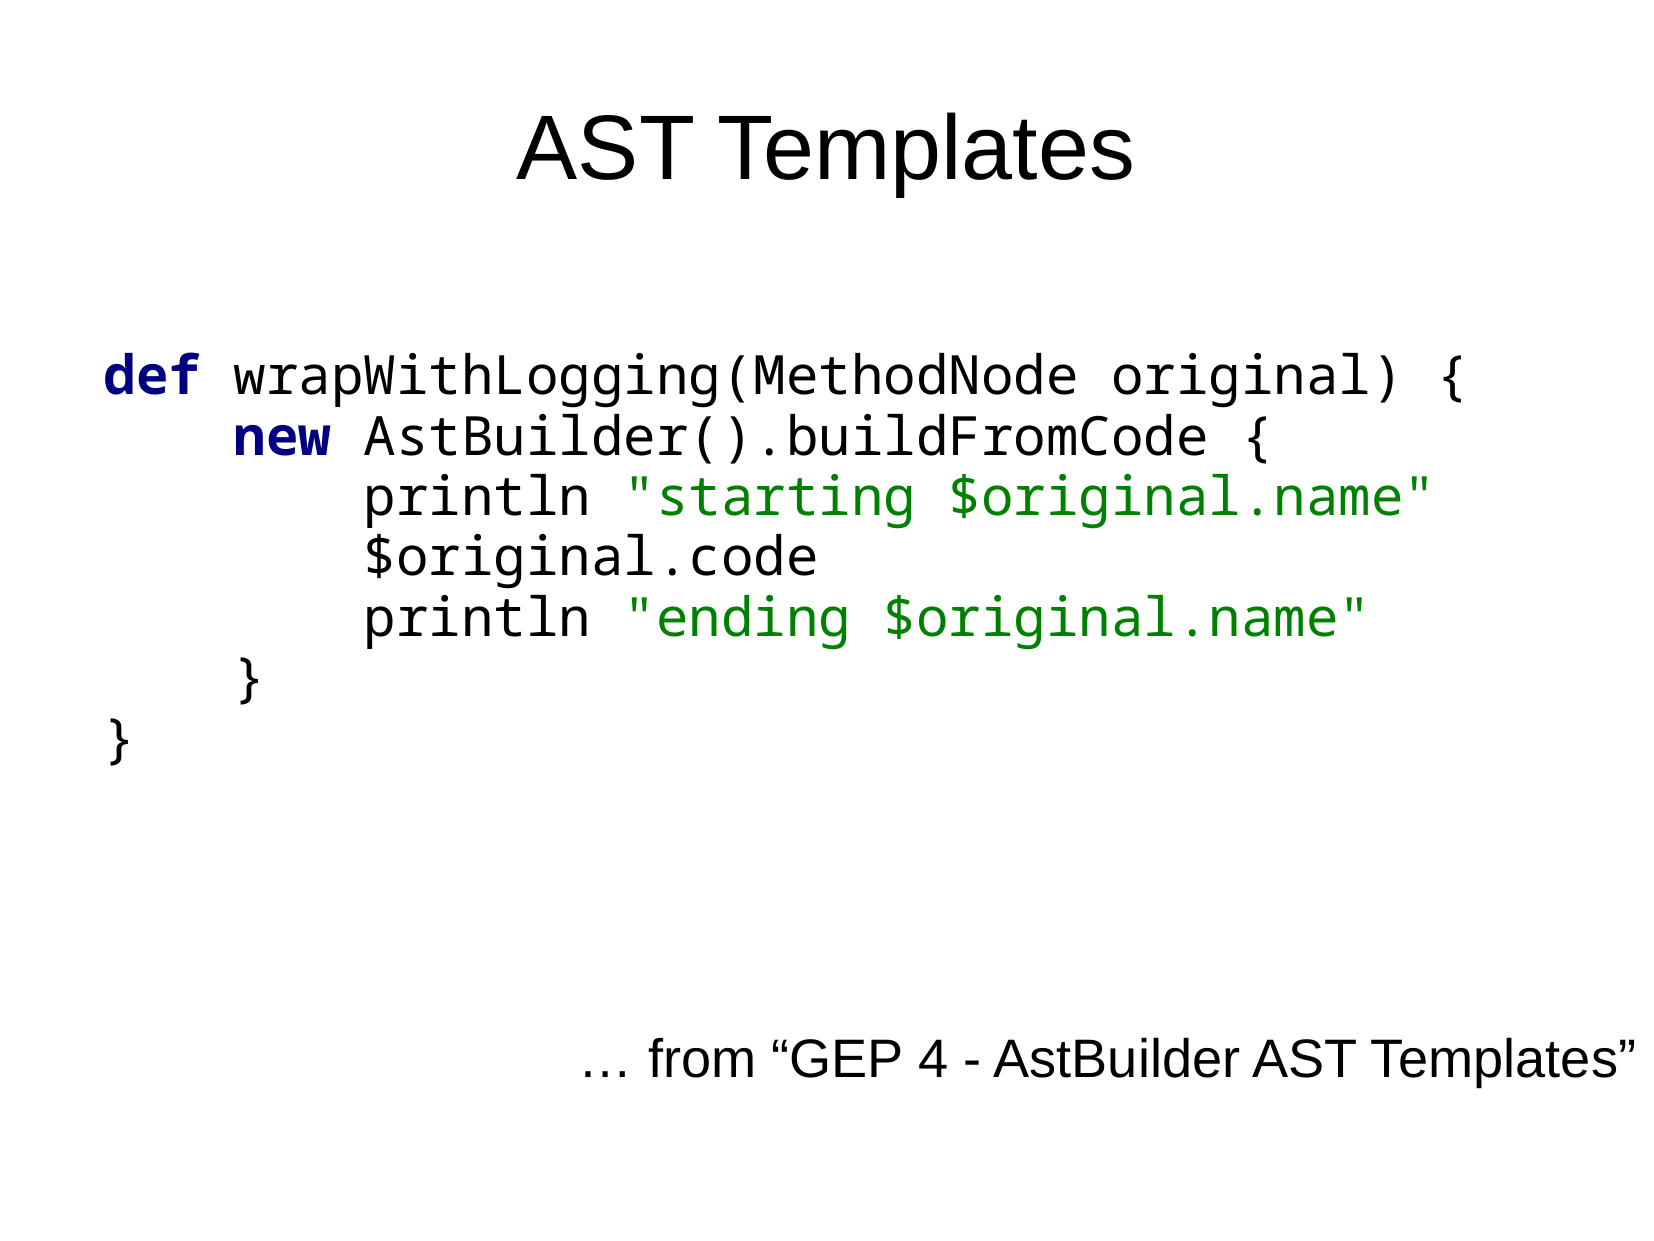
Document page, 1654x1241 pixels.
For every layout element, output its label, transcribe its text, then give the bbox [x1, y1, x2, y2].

title AST Templates [82, 83, 1571, 208]
text_box def wrapWithLogging(MethodNode original) { new AstBuilder().buildFromCode { println "starting $original.name" $original.code println "ending $original.name" } } [89, 338, 1565, 917]
title … from “GEP 4 - AstBuilder AST Templates” [0, 1012, 1638, 1105]
